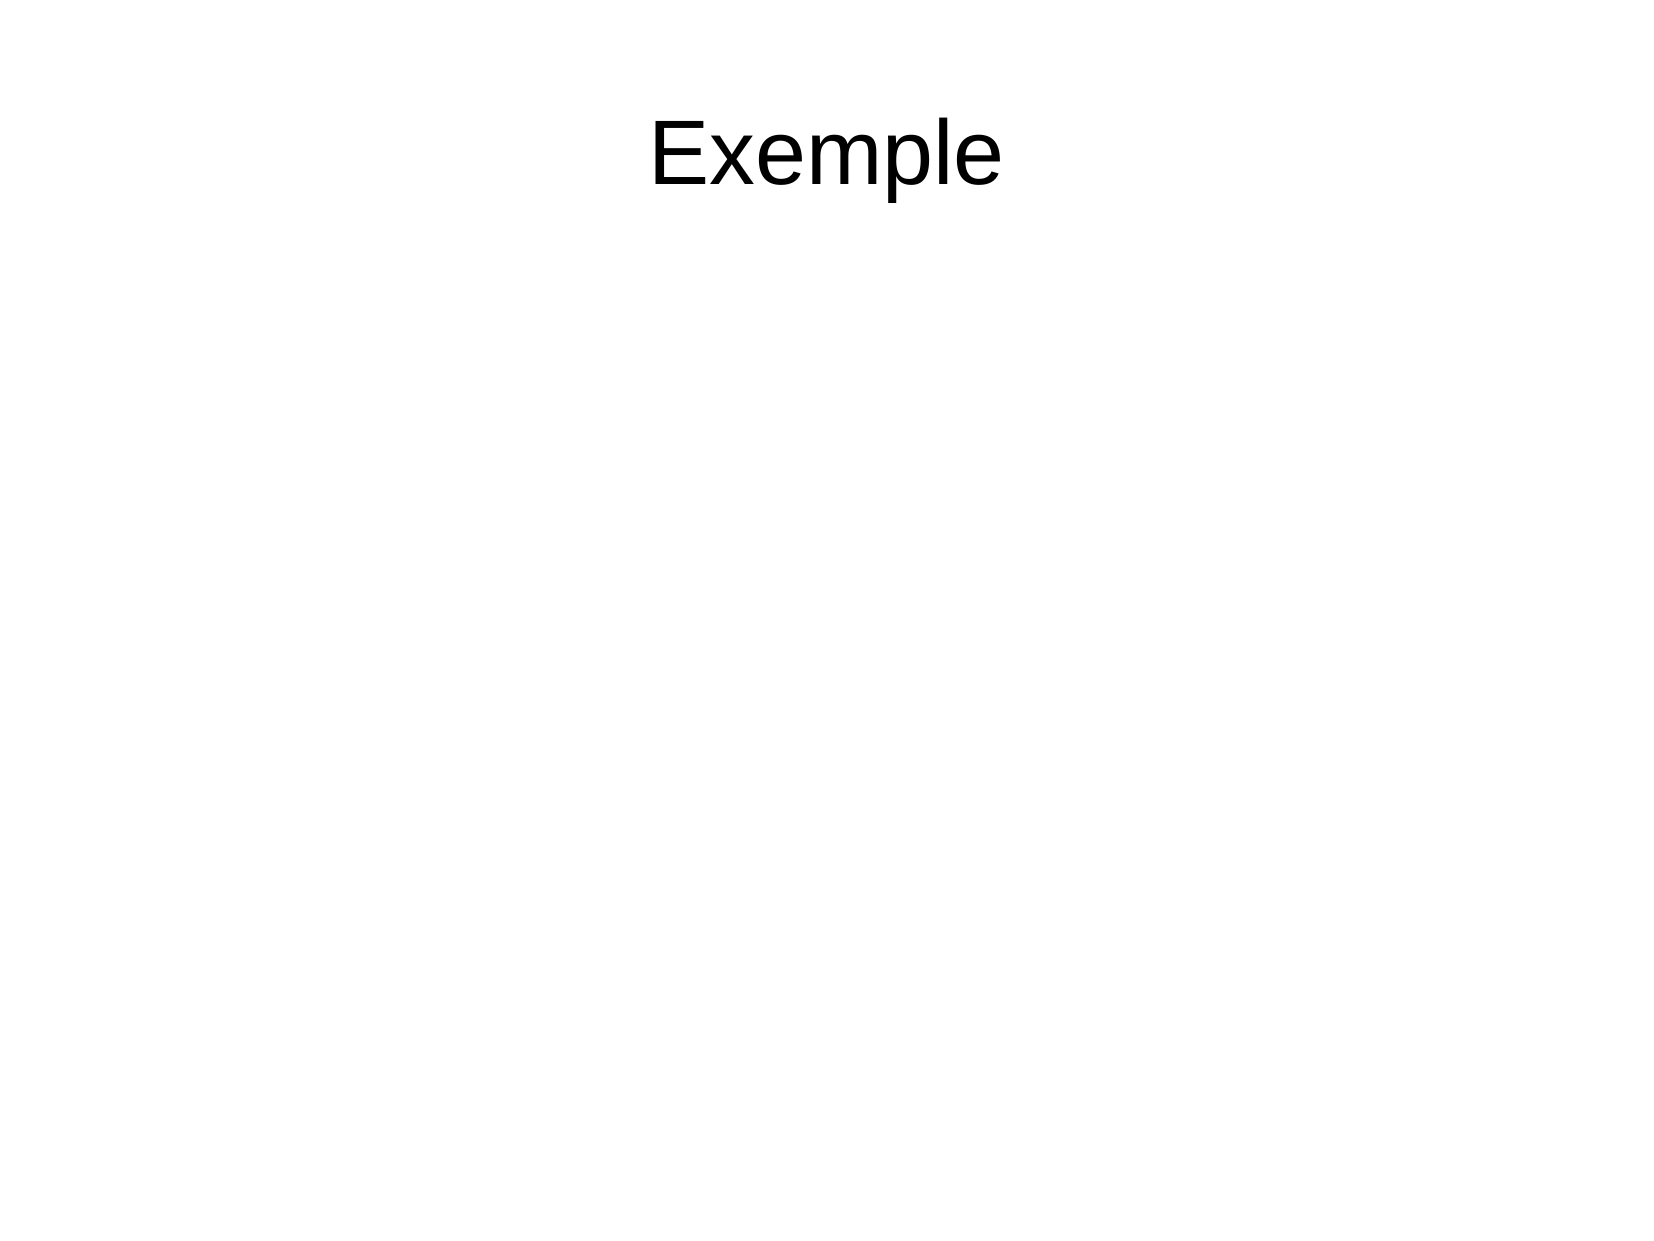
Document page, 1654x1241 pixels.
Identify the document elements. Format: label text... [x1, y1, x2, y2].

title Exemple [82, 49, 1571, 257]
